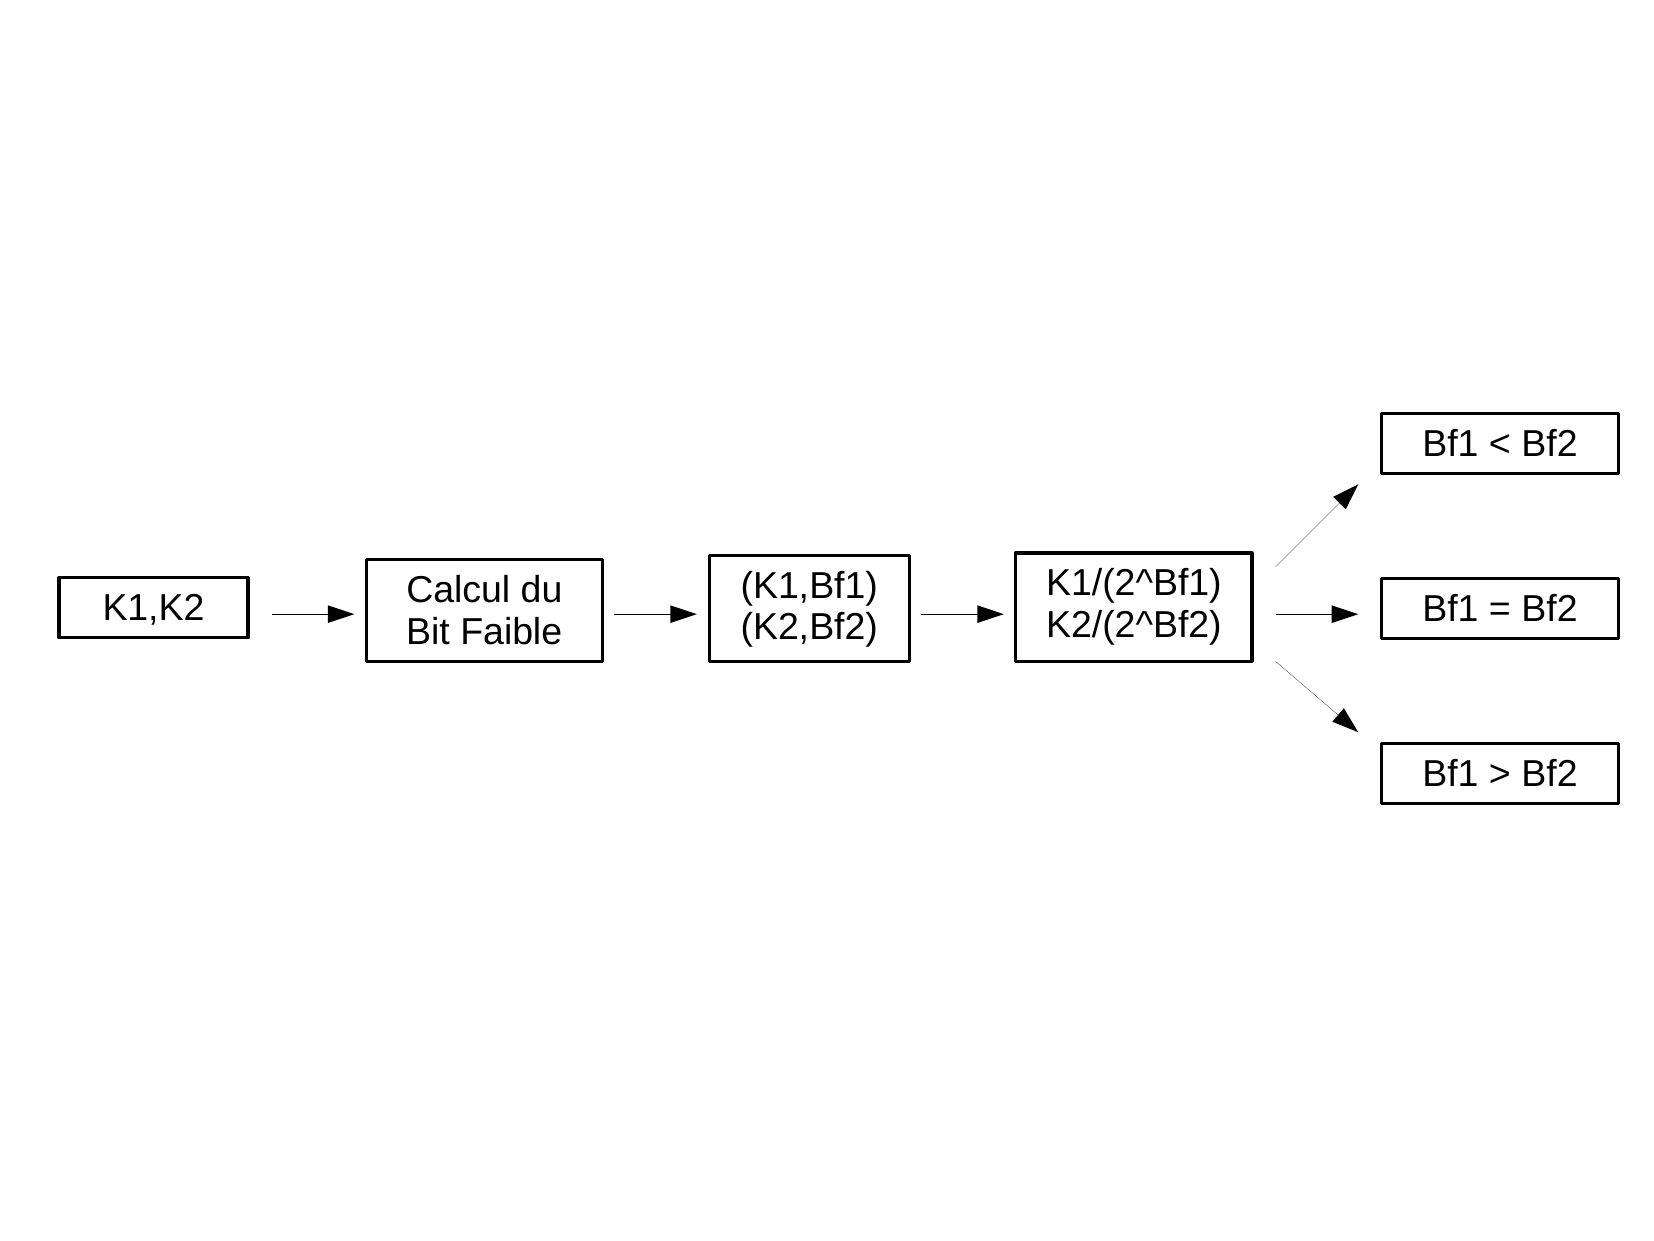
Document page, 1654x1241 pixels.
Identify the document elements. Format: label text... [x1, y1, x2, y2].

text_box K1,K2 [59, 577, 249, 638]
text_box Bf1 = Bf2 [1381, 578, 1619, 639]
text_box Bf1 > Bf2 [1381, 743, 1619, 804]
text_box Calcul du Bit Faible [366, 559, 603, 662]
text_box (K1,Bf1) (K2,Bf2) [709, 555, 910, 662]
text_box Bf1 < Bf2 [1381, 413, 1619, 474]
text_box K1/(2^Bf1) K2/(2^Bf2) [1015, 552, 1252, 662]
